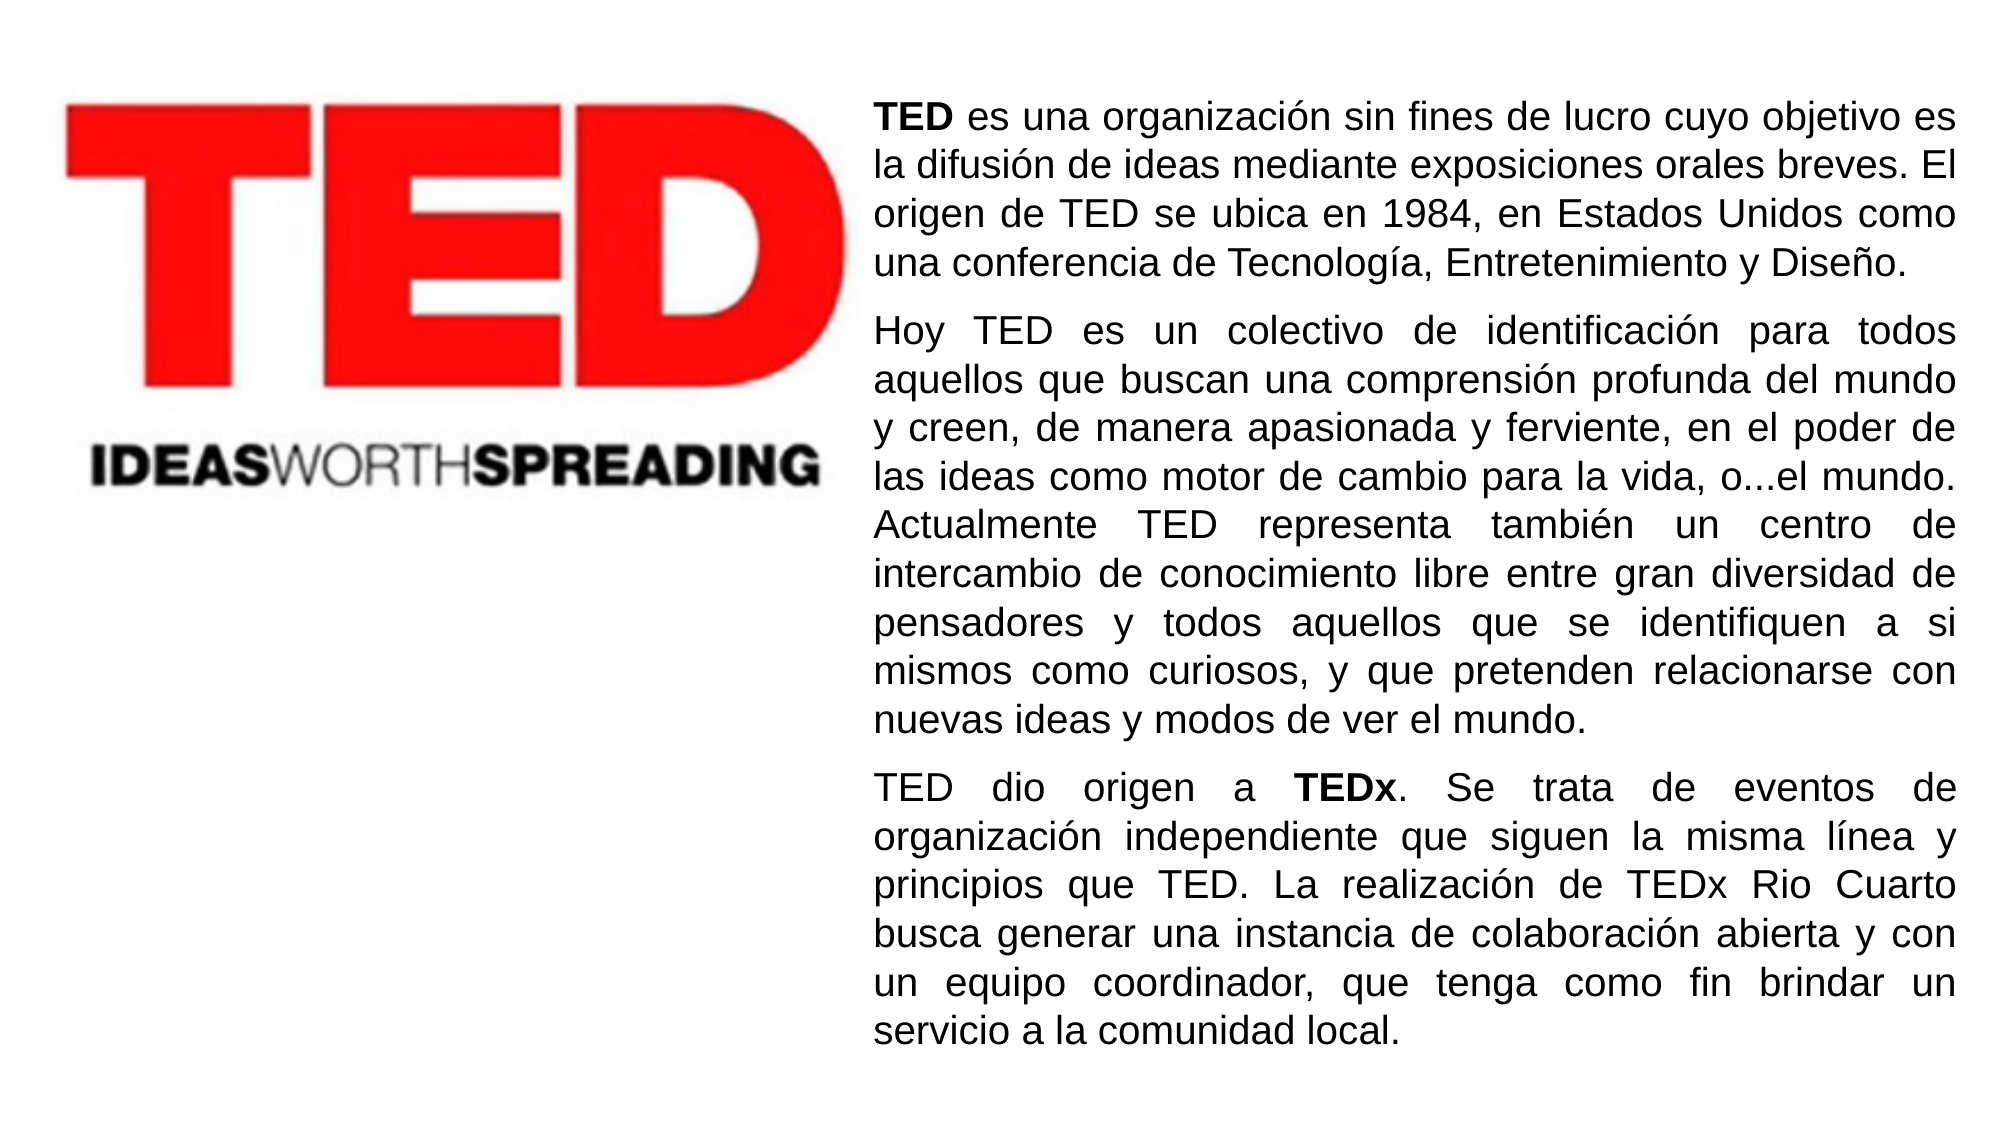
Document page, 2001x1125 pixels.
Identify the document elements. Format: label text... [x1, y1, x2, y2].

list TED es una organización sin fines de lucro cuyo objetivo es la difusión de ideas mediante exposiciones orales breves. El origen de TED se ubica en 1984, en Estados Unidos como una conferencia de Tecnología, Entretenimiento y Diseño. Hoy TED es un colectivo de identificación para todos aquellos que buscan una comprensión profunda del mundo y creen, de manera apasionada y ferviente, en el poder de las ideas como motor de cambio para la vida, o...el mundo. Actualmente TED representa también un centro de intercambio de conocimiento libre entre gran diversidad de pensadores y todos aquellos que se identifiquen a si mismos como curiosos, y que pretenden relacionarse con nuevas ideas y modos de ver el mundo. TED dio origen a TEDx. Se trata de eventos de organización independiente que siguen la misma línea y principios que TED. La realización de TEDx Rio Cuarto busca generar una instancia de colaboración abierta y con un equipo coordinador, que tenga como fin brindar un servicio a la comunidad local. [858, 82, 1974, 1116]
picture [0, 0, 913, 630]
